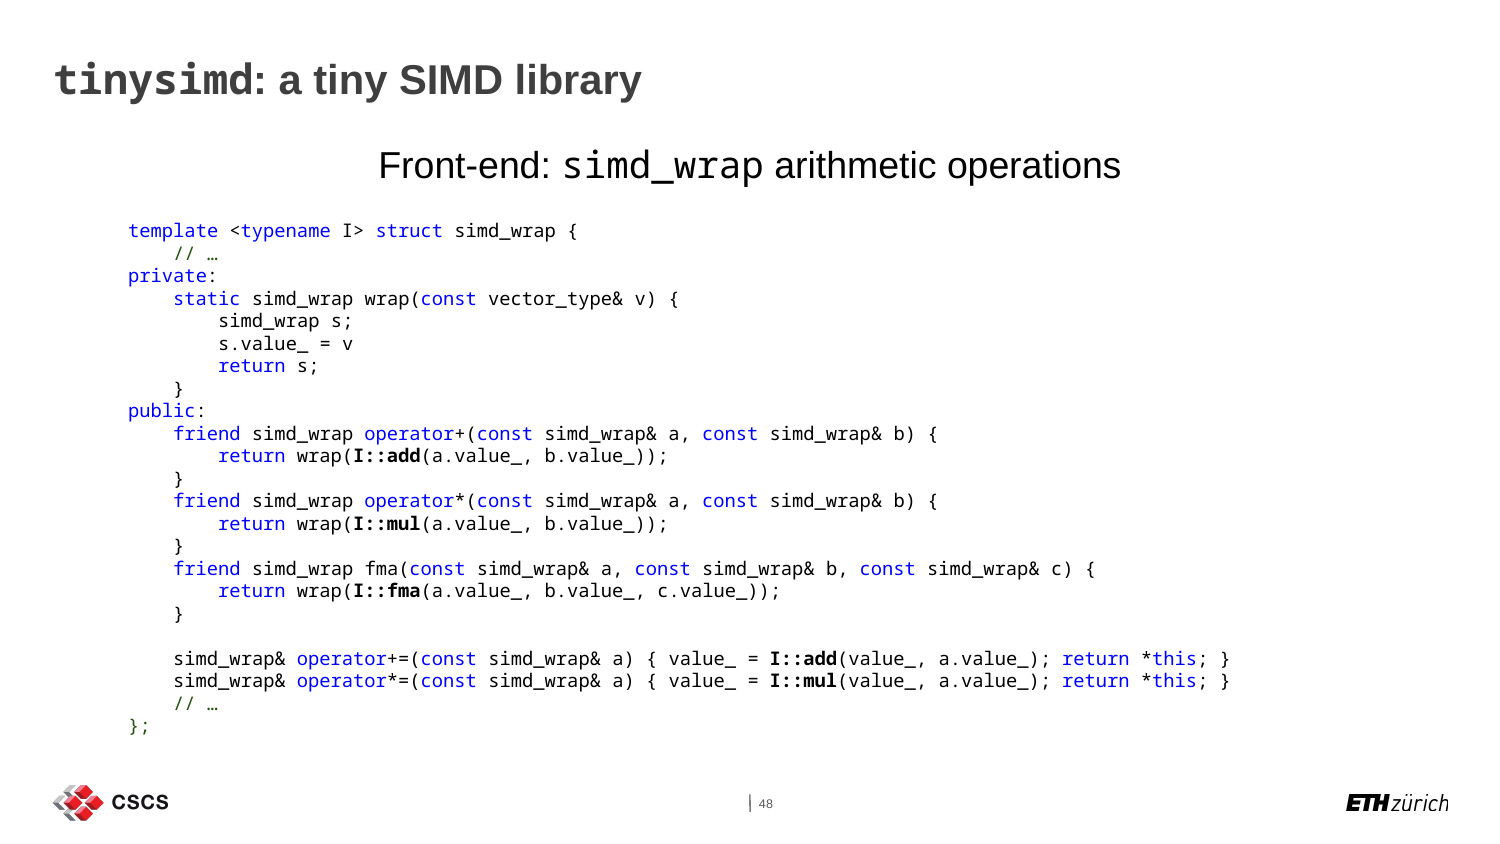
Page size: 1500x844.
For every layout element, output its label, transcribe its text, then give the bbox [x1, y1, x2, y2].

picture [1346, 794, 1448, 811]
list Front-end: simd_wrap arithmetic operations template <typename I> struct simd_wrap { // … private: static simd_wrap wrap(const vector_type& v) { simd_wrap s; s.value_ = v return s; } public: friend simd_wrap operator+(const simd_wrap& a, const simd_wrap& b) { return wrap(I::add(a.value_, b.value_)); } friend simd_wrap operator*(const simd_wrap& a, const simd_wrap& b) { return wrap(I::mul(a.value_, b.value_)); } friend simd_wrap fma(const simd_wrap& a, const simd_wrap& b, const simd_wrap& c) { return wrap(I::fma(a.value_, b.value_, c.value_)); } simd_wrap& operator+=(const simd_wrap& a) { value_ = I::add(value_, a.value_); return *this; } simd_wrap& operator*=(const simd_wrap& a) { value_ = I::mul(value_, a.value_); return *this; } // … }; [53, 133, 1447, 767]
title tinysimd: a tiny SIMD library [53, 5, 1447, 112]
picture [43, 775, 177, 830]
slide_number <number> [750, 794, 798, 813]
